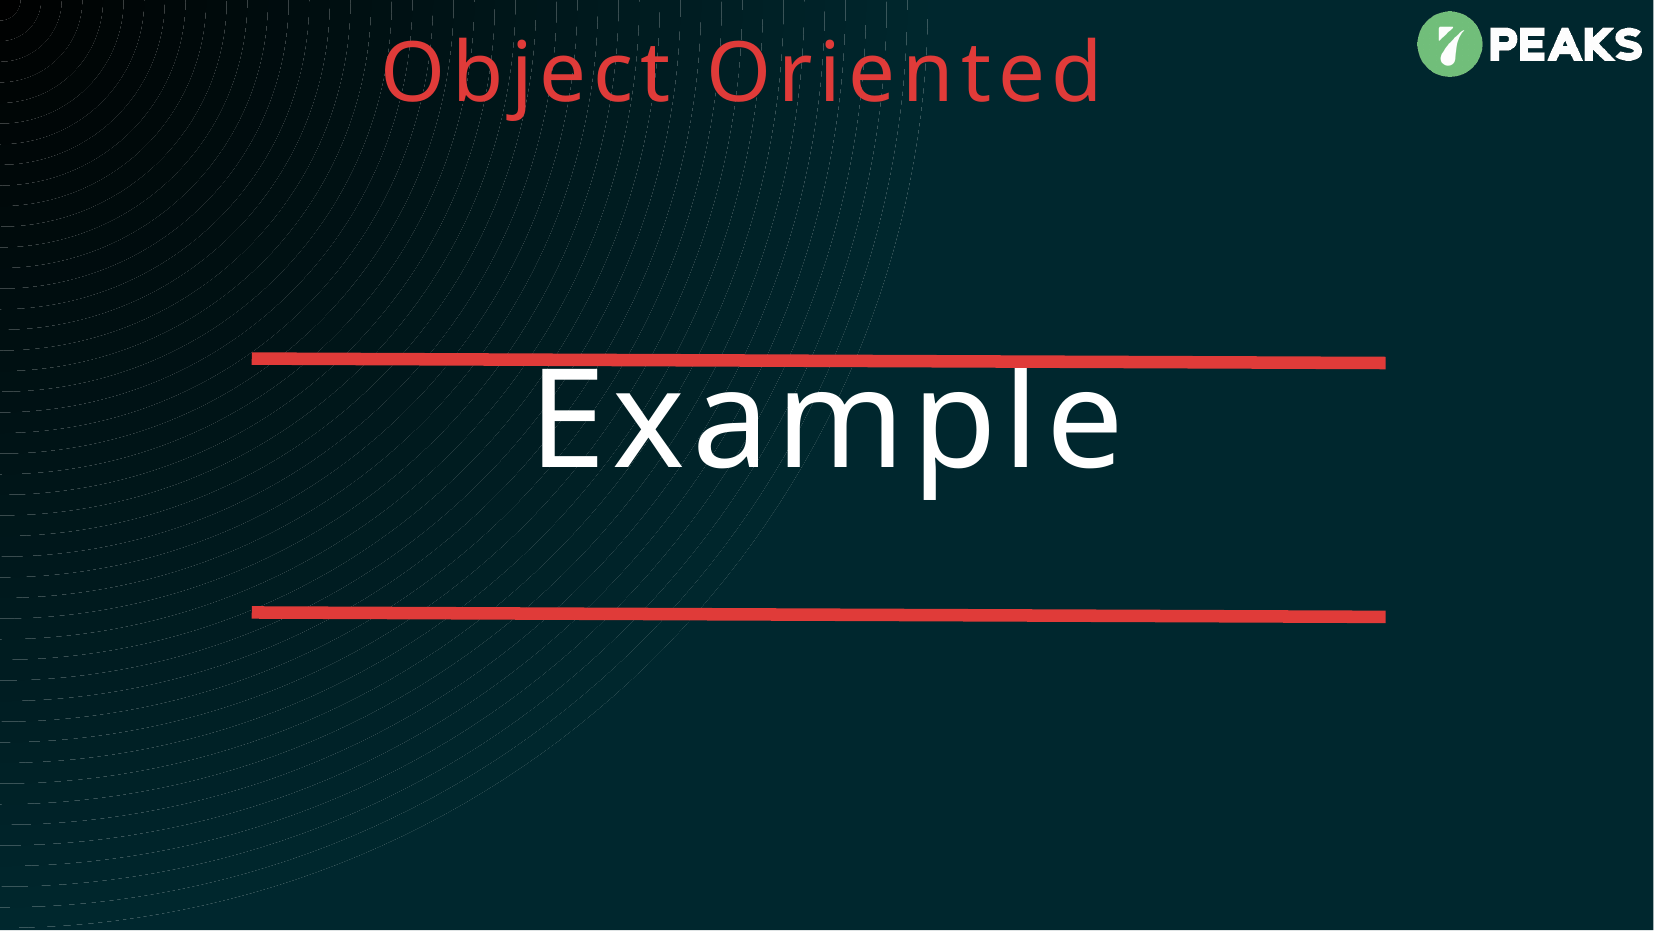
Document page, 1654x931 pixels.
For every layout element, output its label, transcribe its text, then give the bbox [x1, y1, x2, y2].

text_box Example [244, 313, 1410, 601]
text_box Object Oriented [366, 4, 1258, 148]
picture [1417, 11, 1642, 77]
